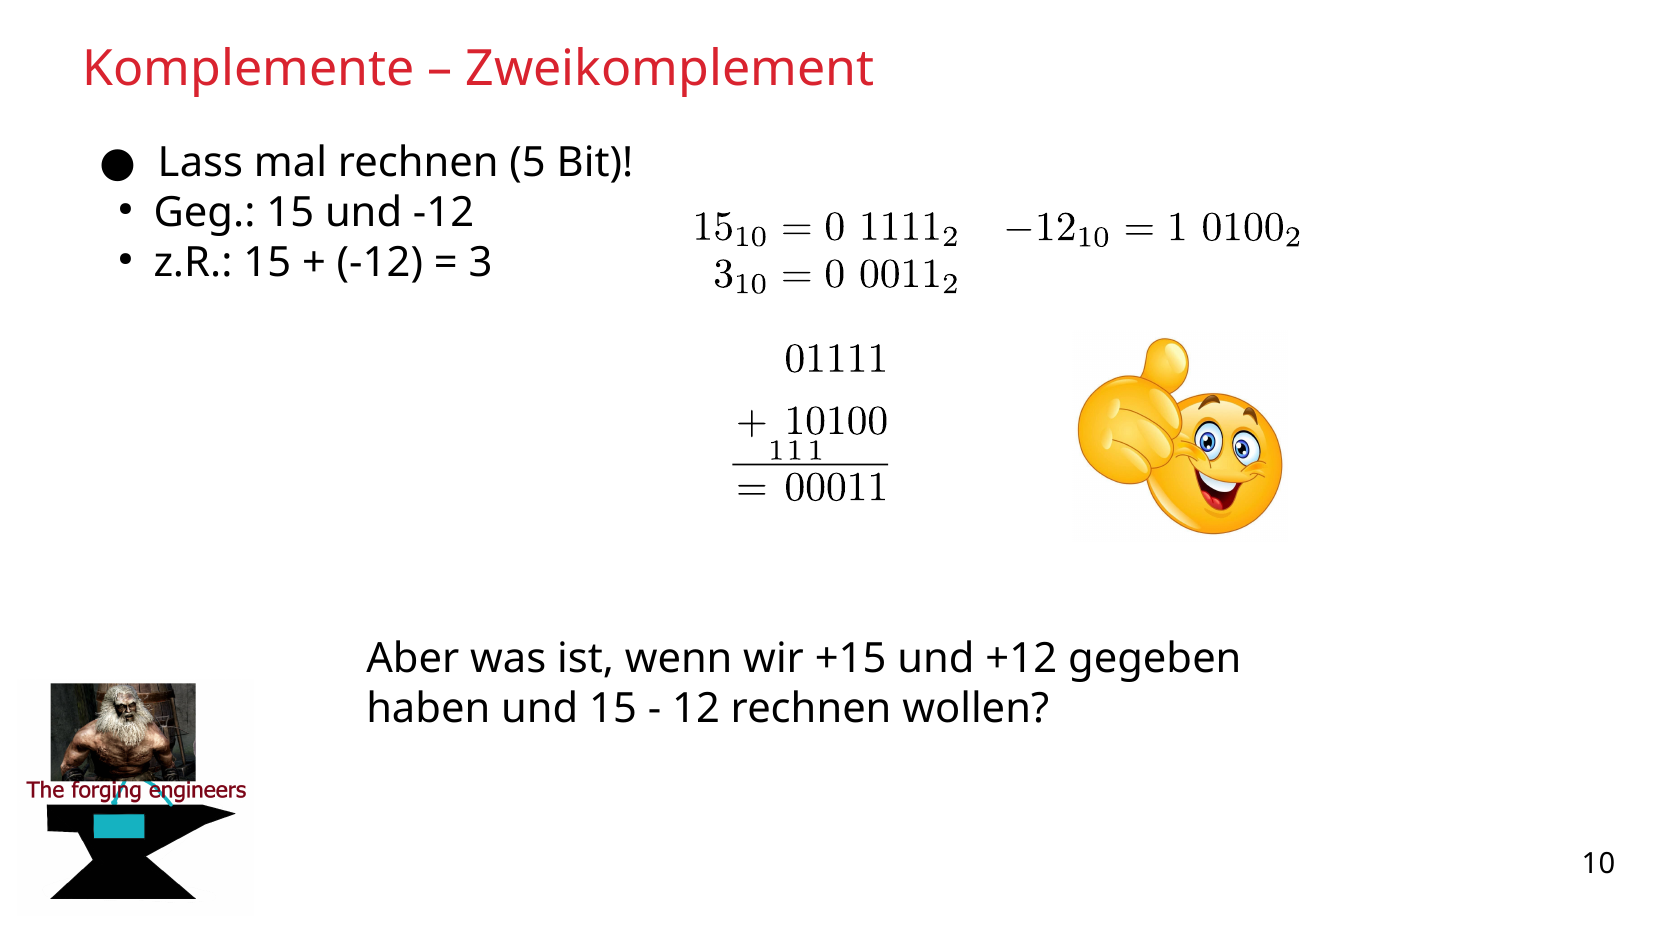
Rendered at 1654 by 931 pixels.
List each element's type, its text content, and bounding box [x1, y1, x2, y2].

picture [1002, 212, 1300, 247]
text_box Aber was ist, wenn wir +15 und +12 gegeben haben und 15 - 12 rechnen wollen? [366, 631, 1288, 745]
subtitle Lass mal rechnen (5 Bit)! Geg.: 15 und -12 z.R.: 15 + (-12) = 3 [82, 134, 674, 296]
picture [17, 679, 254, 916]
picture [690, 210, 959, 249]
title Komplemente – Zweikomplement [82, 37, 1571, 95]
picture [732, 342, 890, 503]
picture [1072, 330, 1288, 542]
picture [711, 257, 959, 296]
